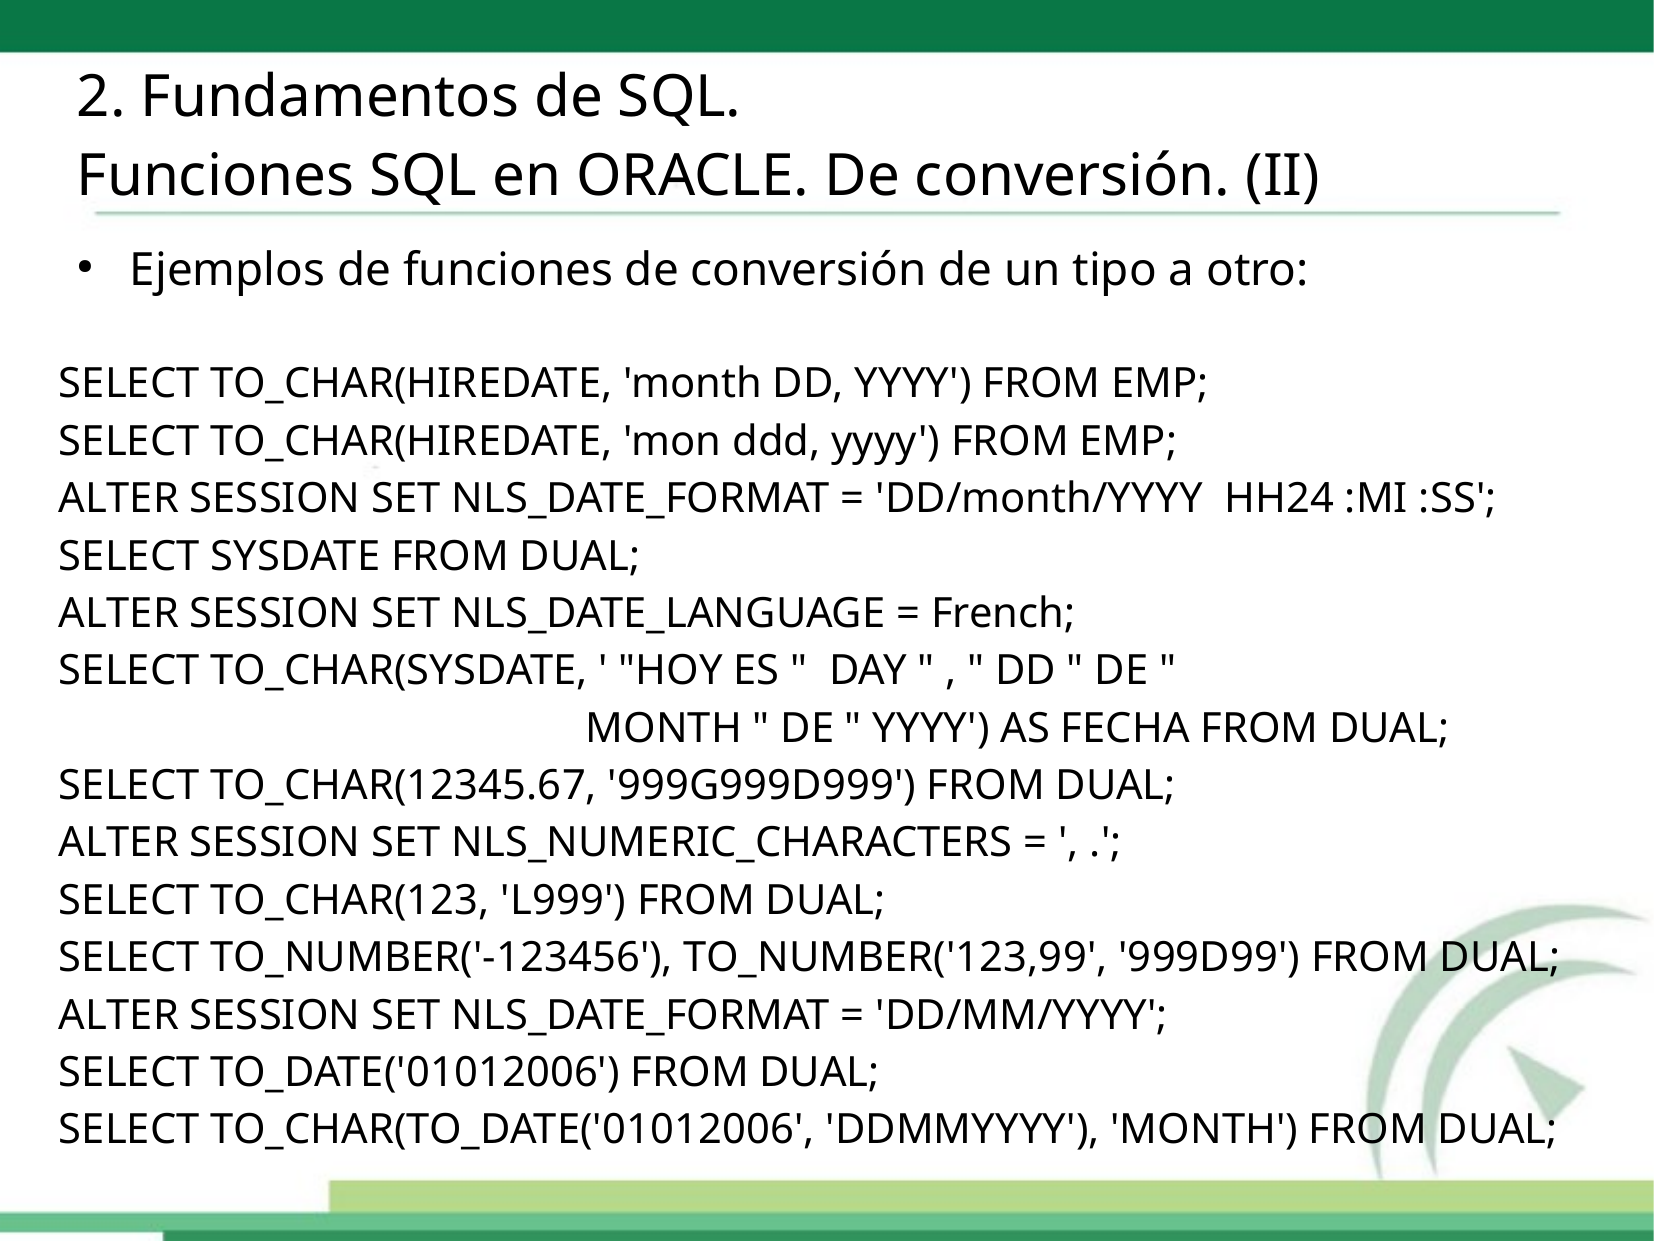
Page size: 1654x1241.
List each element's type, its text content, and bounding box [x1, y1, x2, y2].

title 2. Fundamentos de SQL. Funciones SQL en ORACLE. De conversión. (II) [76, 29, 1625, 236]
picture [0, 0, 1654, 1241]
list Ejemplos de funciones de conversión de un tipo a otro: SELECT TO_CHAR(HIREDATE, 'month DD, YYYY') FROM EMP; SELECT TO_CHAR(HIREDATE, 'mon ddd, yyyy') FROM EMP; ALTER SESSION SET NLS_DATE_FORMAT = 'DD/month/YYYY HH24 :MI :SS'; SELECT SYSDATE FROM DUAL; ALTER SESSION SET NLS_DATE_LANGUAGE = French; SELECT TO_CHAR(SYSDATE, ' "HOY ES " DAY " , " DD " DE " MONTH " DE " YYYY') AS FECHA FROM DUAL; SELECT TO_CHAR(12345.67, '999G999D999') FROM DUAL; ALTER SESSION SET NLS_NUMERIC_CHARACTERS = ', .'; SELECT TO_CHAR(123, 'L999') FROM DUAL; SELECT TO_NUMBER('-123456'), TO_NUMBER('123,99', '999D99') FROM DUAL; ALTER SESSION SET NLS_DATE_FORMAT = 'DD/MM/YYYY'; SELECT TO_DATE('01012006') FROM DUAL; SELECT TO_CHAR(TO_DATE('01012006', 'DDMMYYYY'), 'MONTH') FROM DUAL; [59, 236, 1654, 1241]
